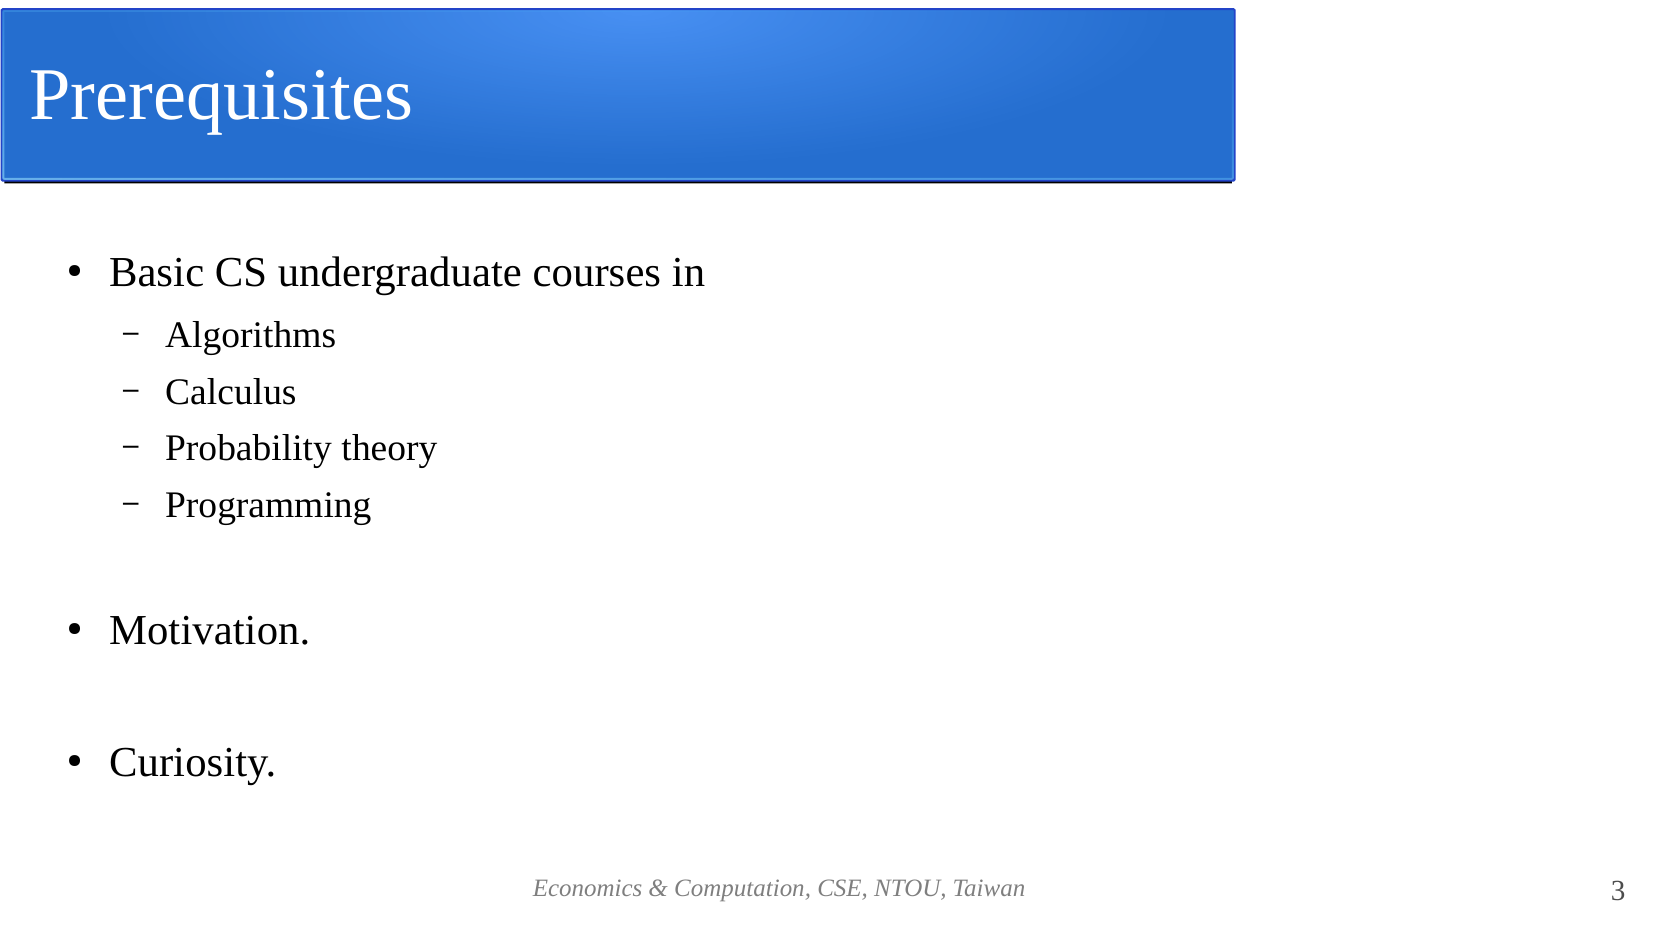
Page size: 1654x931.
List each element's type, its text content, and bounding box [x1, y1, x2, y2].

title Prerequisites [29, 17, 1138, 172]
list Basic CS undergraduate courses in Algorithms Calculus Probability theory Programming Motivation. Curiosity. [53, 248, 1542, 788]
